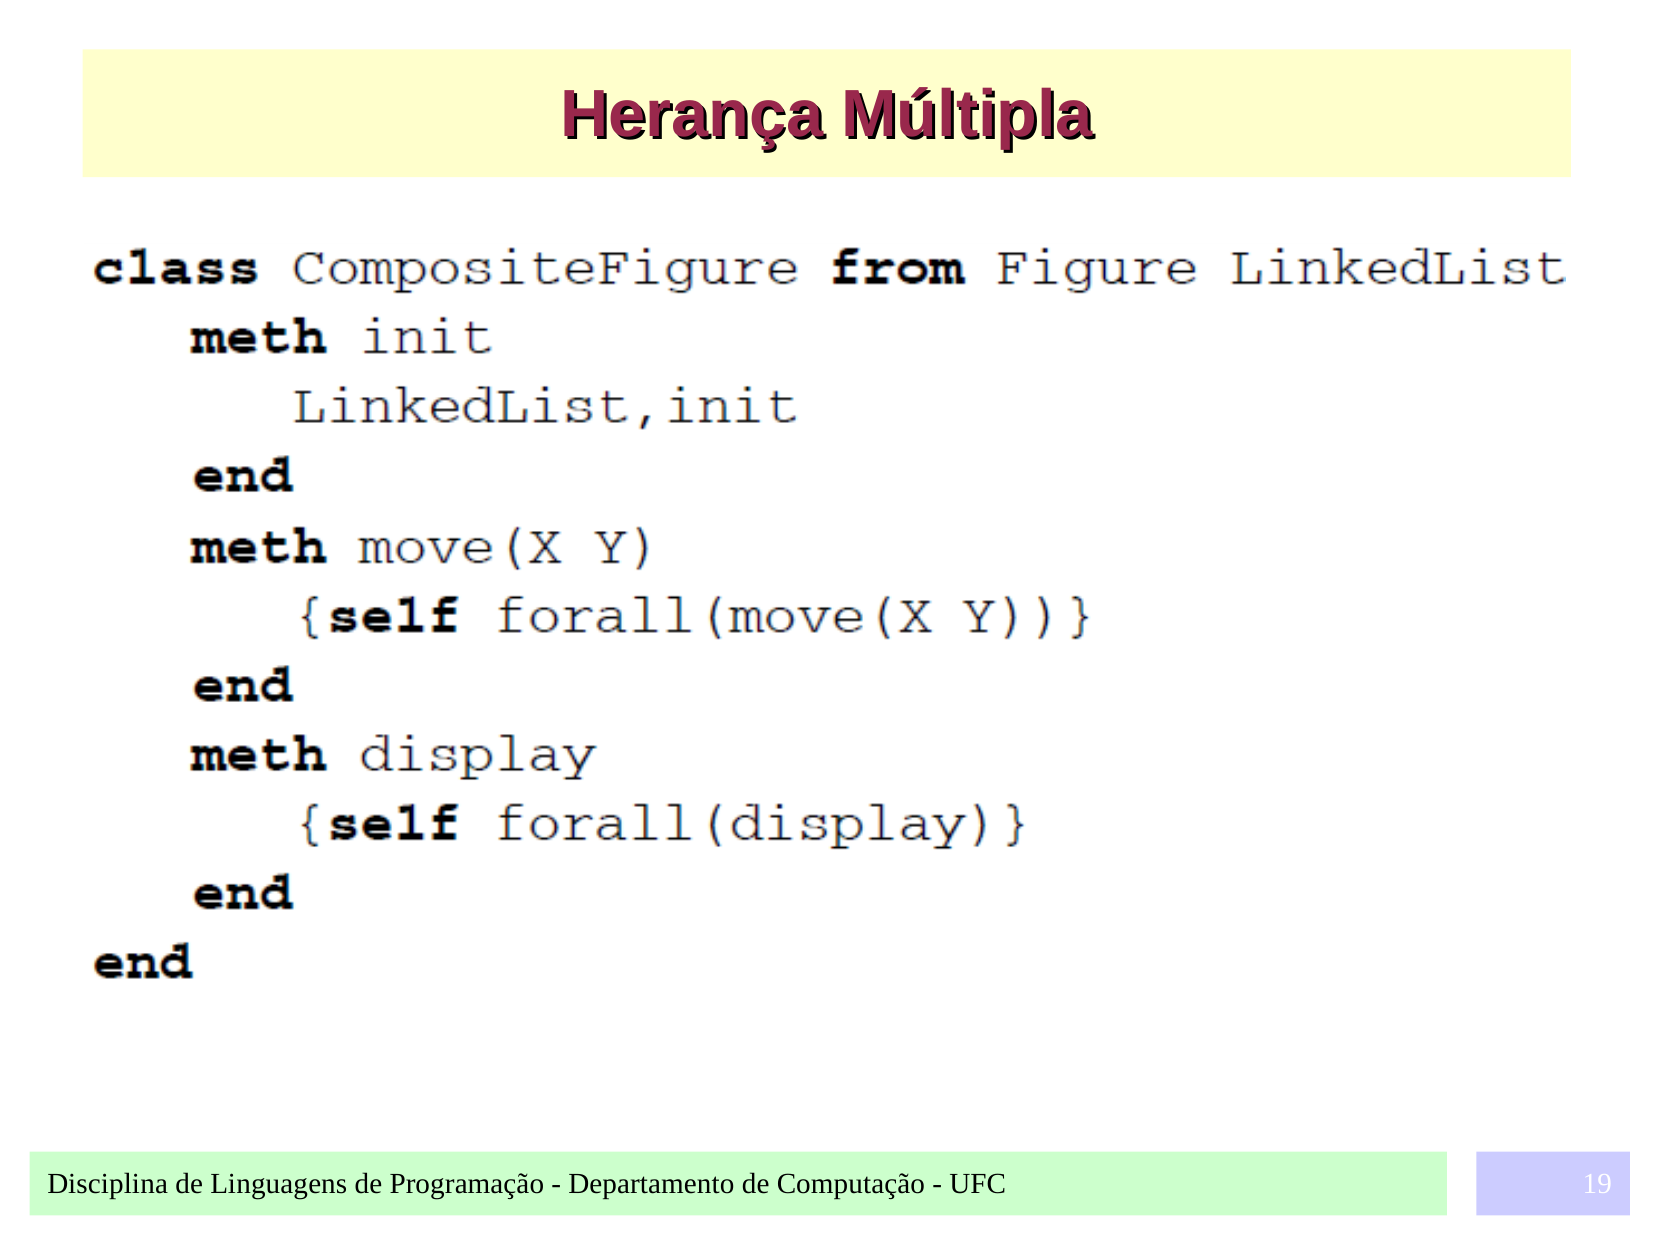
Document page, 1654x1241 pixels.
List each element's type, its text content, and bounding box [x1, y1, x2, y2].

title Herança Múltipla [82, 49, 1571, 178]
picture [84, 242, 1566, 981]
